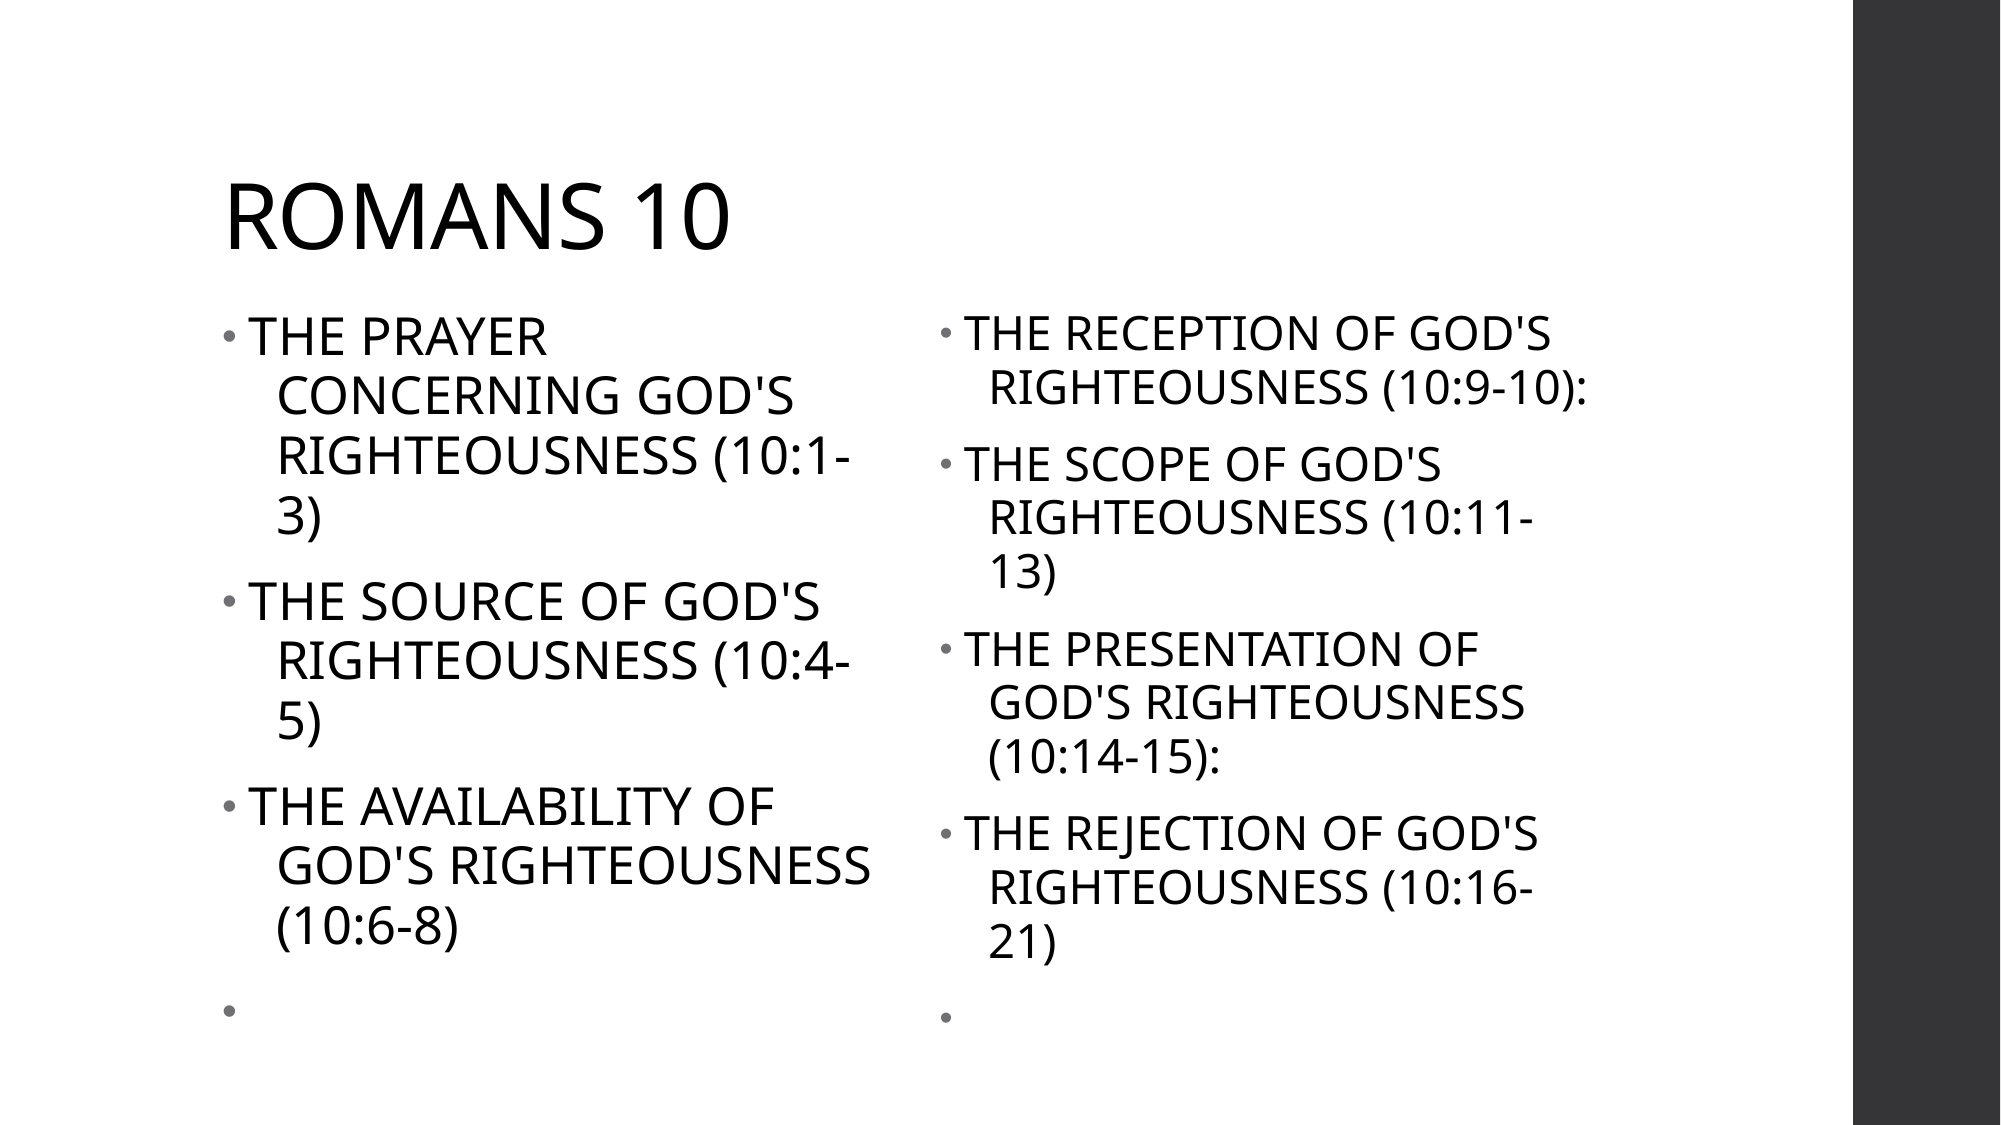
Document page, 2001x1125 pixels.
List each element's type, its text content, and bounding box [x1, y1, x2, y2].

title ROMANS 10 [206, 60, 1797, 278]
list THE PRAYER CONCERNING GOD'S RIGHTEOUSNESS (10:1-3) THE SOURCE OF GOD'S RIGHTEOUSNESS (10:4-5) THE AVAILABILITY OF GOD'S RIGHTEOUSNESS (10:6-8) [207, 299, 900, 1014]
list THE RECEPTION OF GOD'S RIGHTEOUSNESS (10:9-10): THE SCOPE OF GOD'S RIGHTEOUSNESS (10:11-13) THE PRESENTATION OF GOD'S RIGHTEOUSNESS (10:14-15): THE REJECTION OF GOD'S RIGHTEOUSNESS (10:16-21) [924, 299, 1617, 1014]
